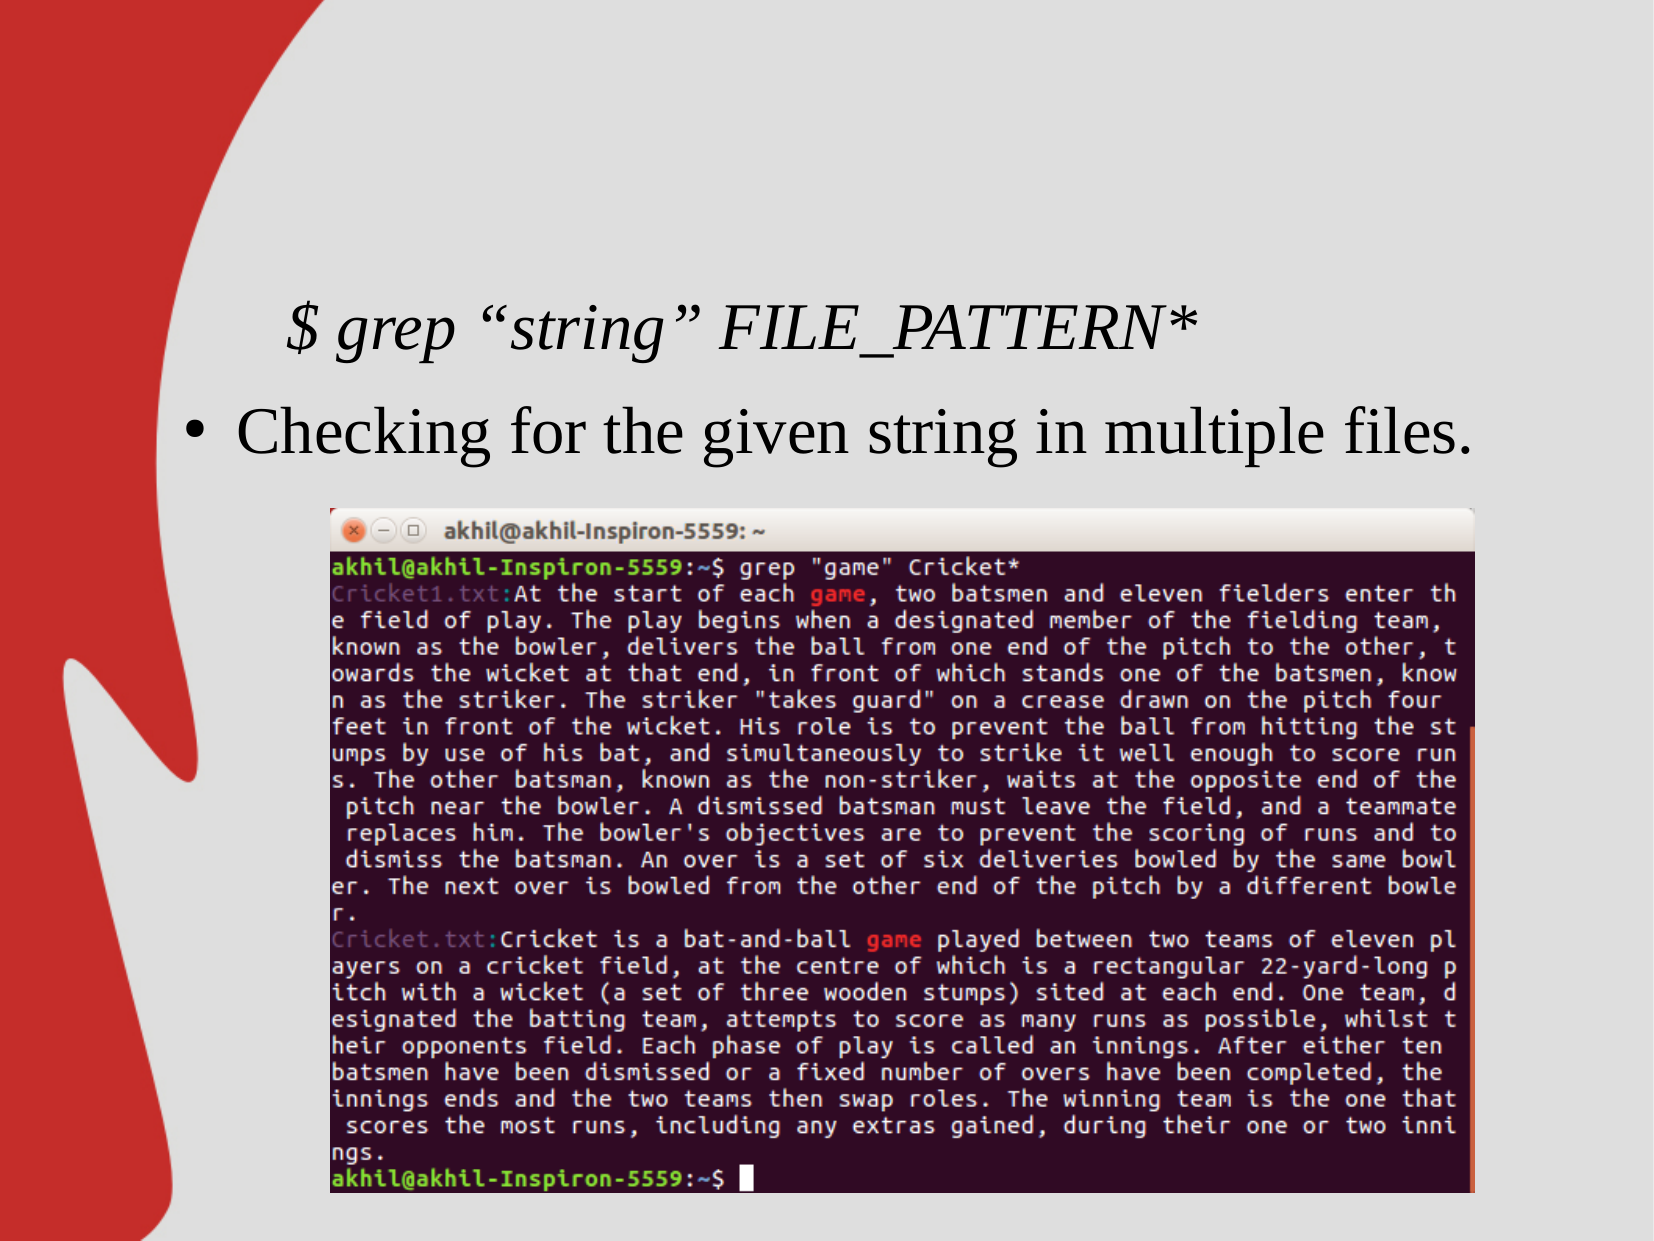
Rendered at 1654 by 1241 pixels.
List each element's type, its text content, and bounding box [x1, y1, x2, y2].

list $ grep “string” FILE_PATTERN* Checking for the given string in multiple files. [165, 290, 1654, 1010]
picture [0, 0, 1654, 1241]
